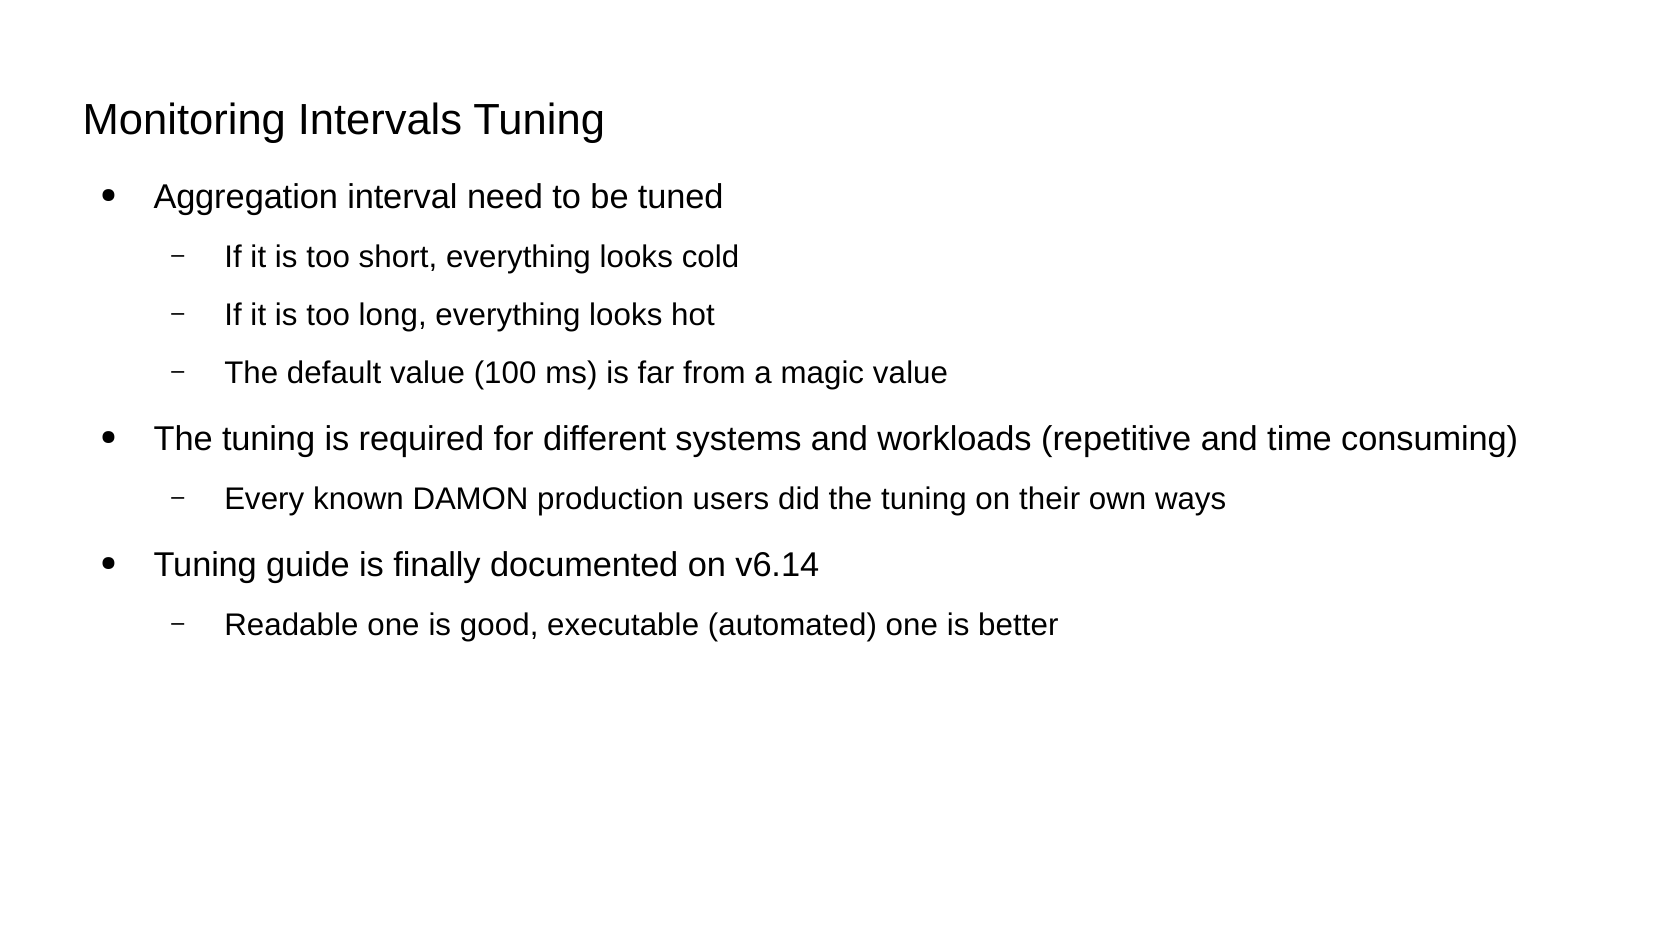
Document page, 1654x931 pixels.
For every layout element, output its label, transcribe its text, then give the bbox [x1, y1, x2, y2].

list Aggregation interval need to be tuned If it is too short, everything looks cold If it is too long, everything looks hot The default value (100 ms) is far from a magic value The tuning is required for different systems and workloads (repetitive and time consuming) Every known DAMON production users did the tuning on their own ways Tuning guide is finally documented on v6.14 Readable one is good, executable (automated) one is better [82, 177, 1571, 833]
title Monitoring Intervals Tuning [82, 81, 1571, 157]
